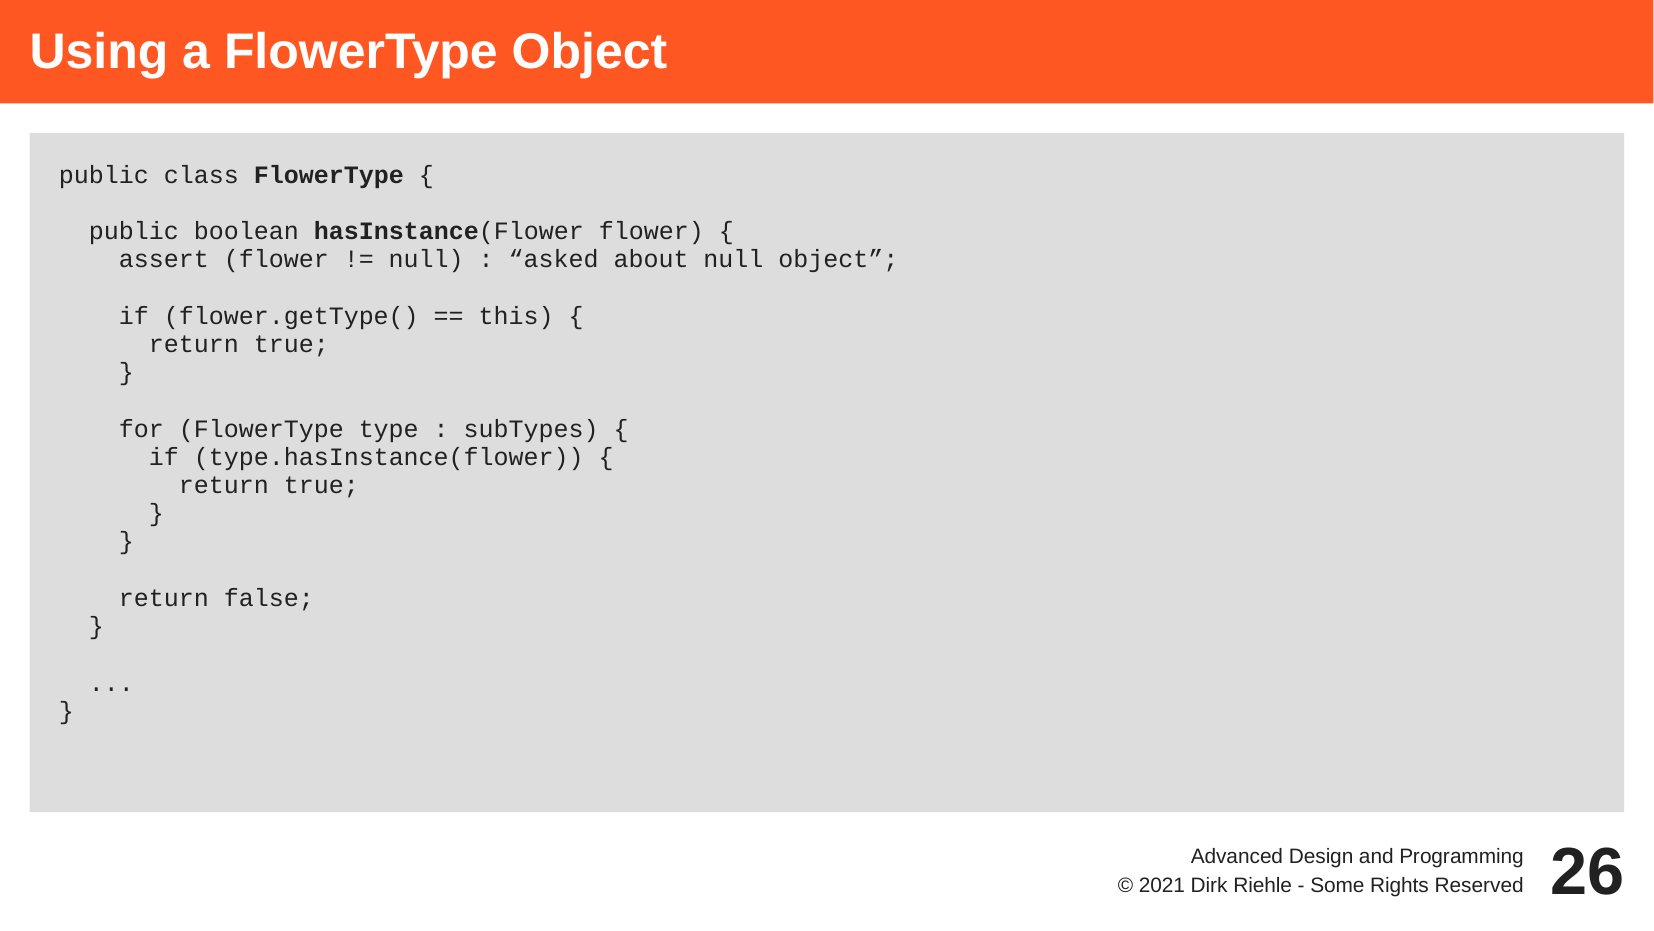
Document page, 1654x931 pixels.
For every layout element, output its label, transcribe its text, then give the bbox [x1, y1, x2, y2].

title Using a FlowerType Object [0, 0, 1654, 104]
list public class FlowerType { public boolean hasInstance(Flower flower) { assert (flower != null) : “asked about null object”; if (flower.getType() == this) { return true; } for (FlowerType type : subTypes) { if (type.hasInstance(flower)) { return true; } } return false; } ... } [29, 132, 1625, 813]
